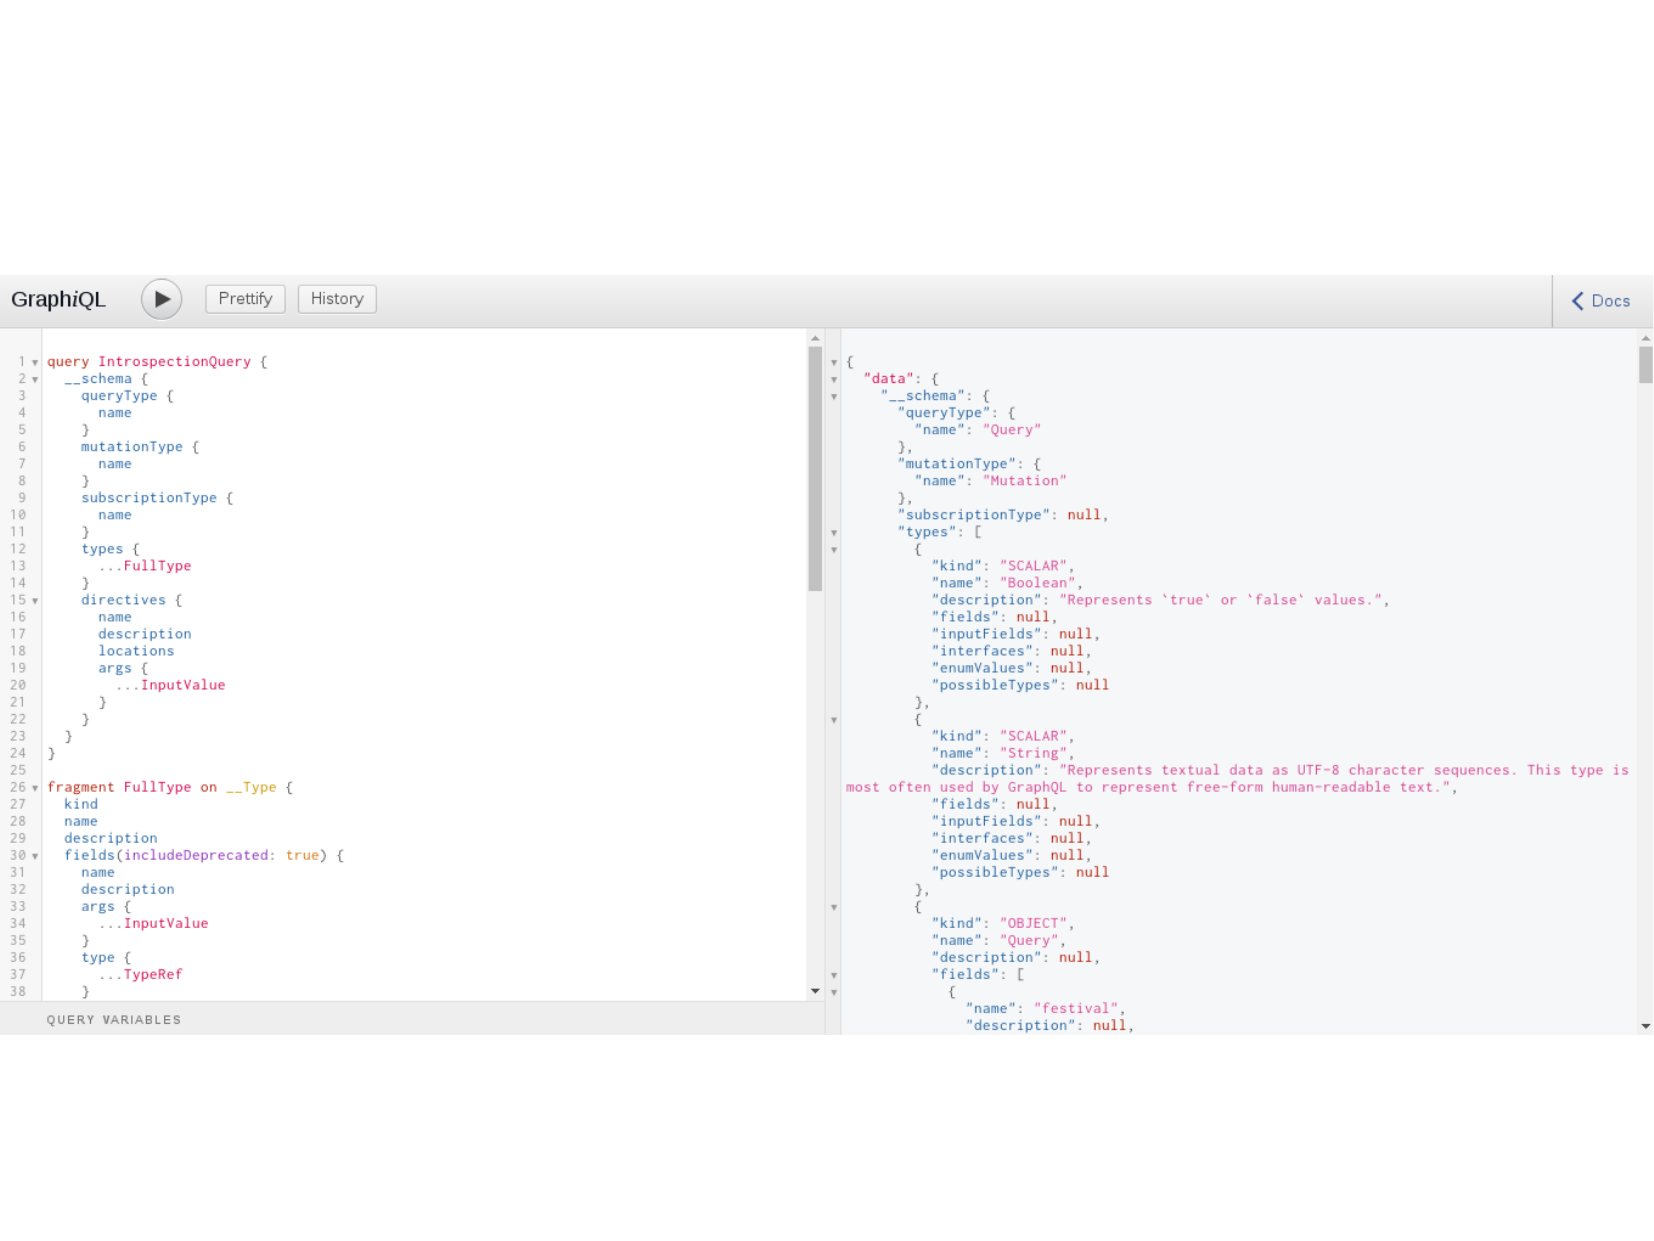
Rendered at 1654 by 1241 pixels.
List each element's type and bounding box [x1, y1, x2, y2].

picture [0, 275, 1654, 1036]
